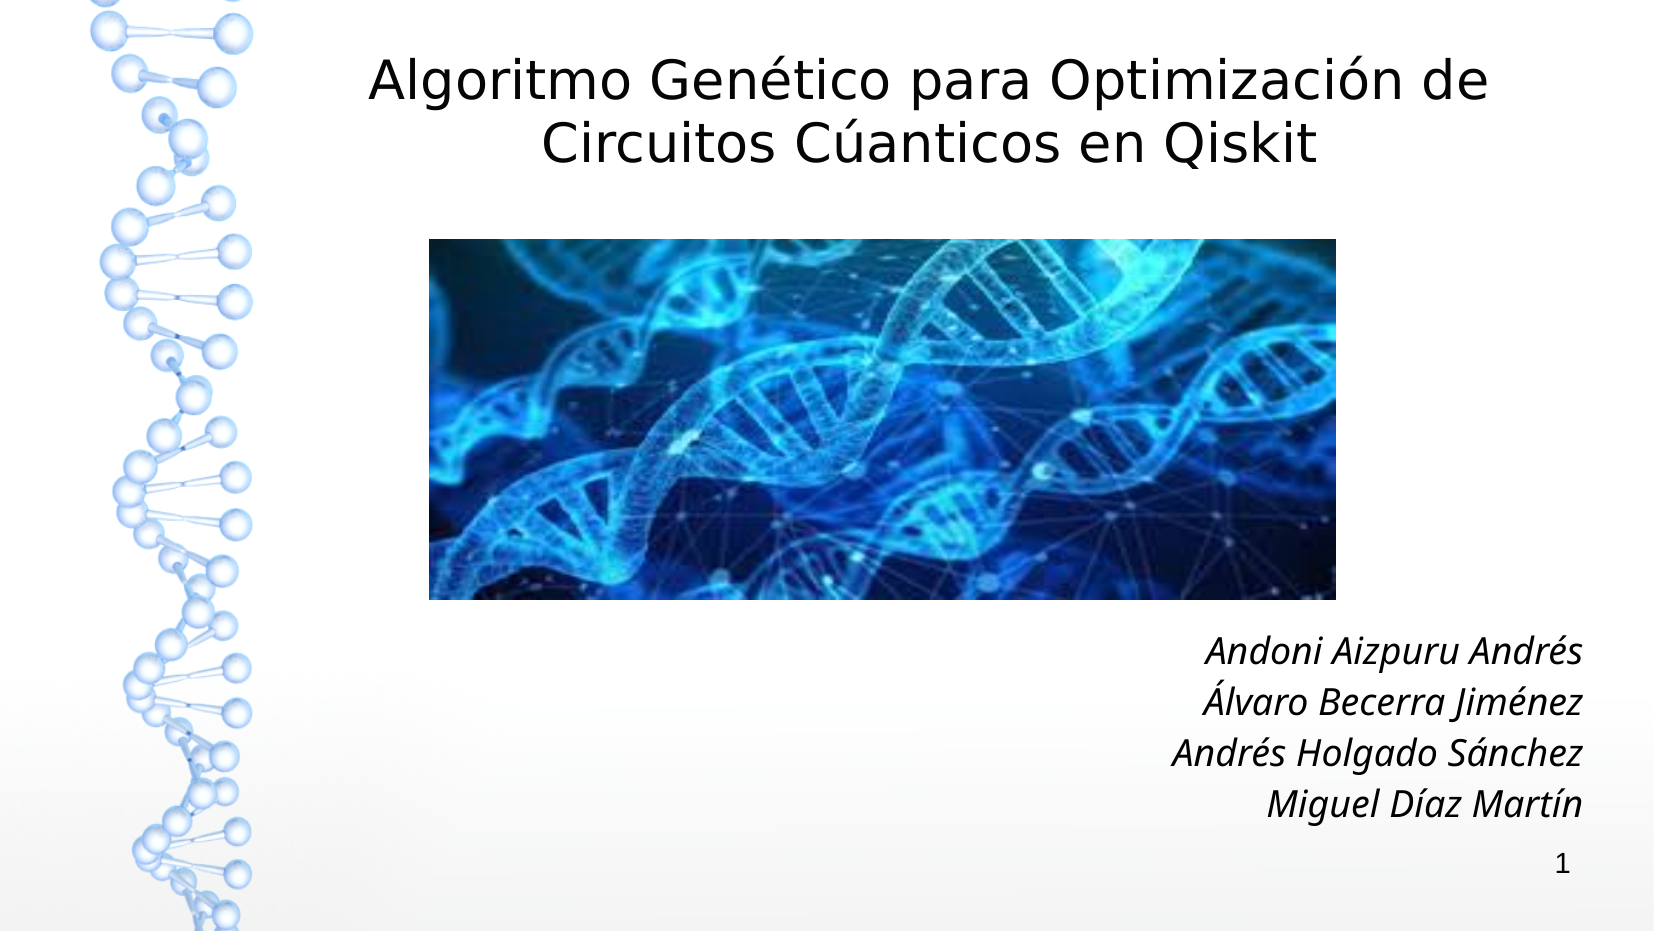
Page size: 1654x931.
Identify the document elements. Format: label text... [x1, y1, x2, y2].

picture [0, 0, 1654, 931]
title Algoritmo Genético para Optimización de Circuitos Cúanticos en Qiskit [265, 35, 1595, 189]
subtitle Andoni Aizpuru Andrés Álvaro Becerra Jiménez Andrés Holgado Sánchez Miguel Díaz Martín [255, 615, 1584, 839]
